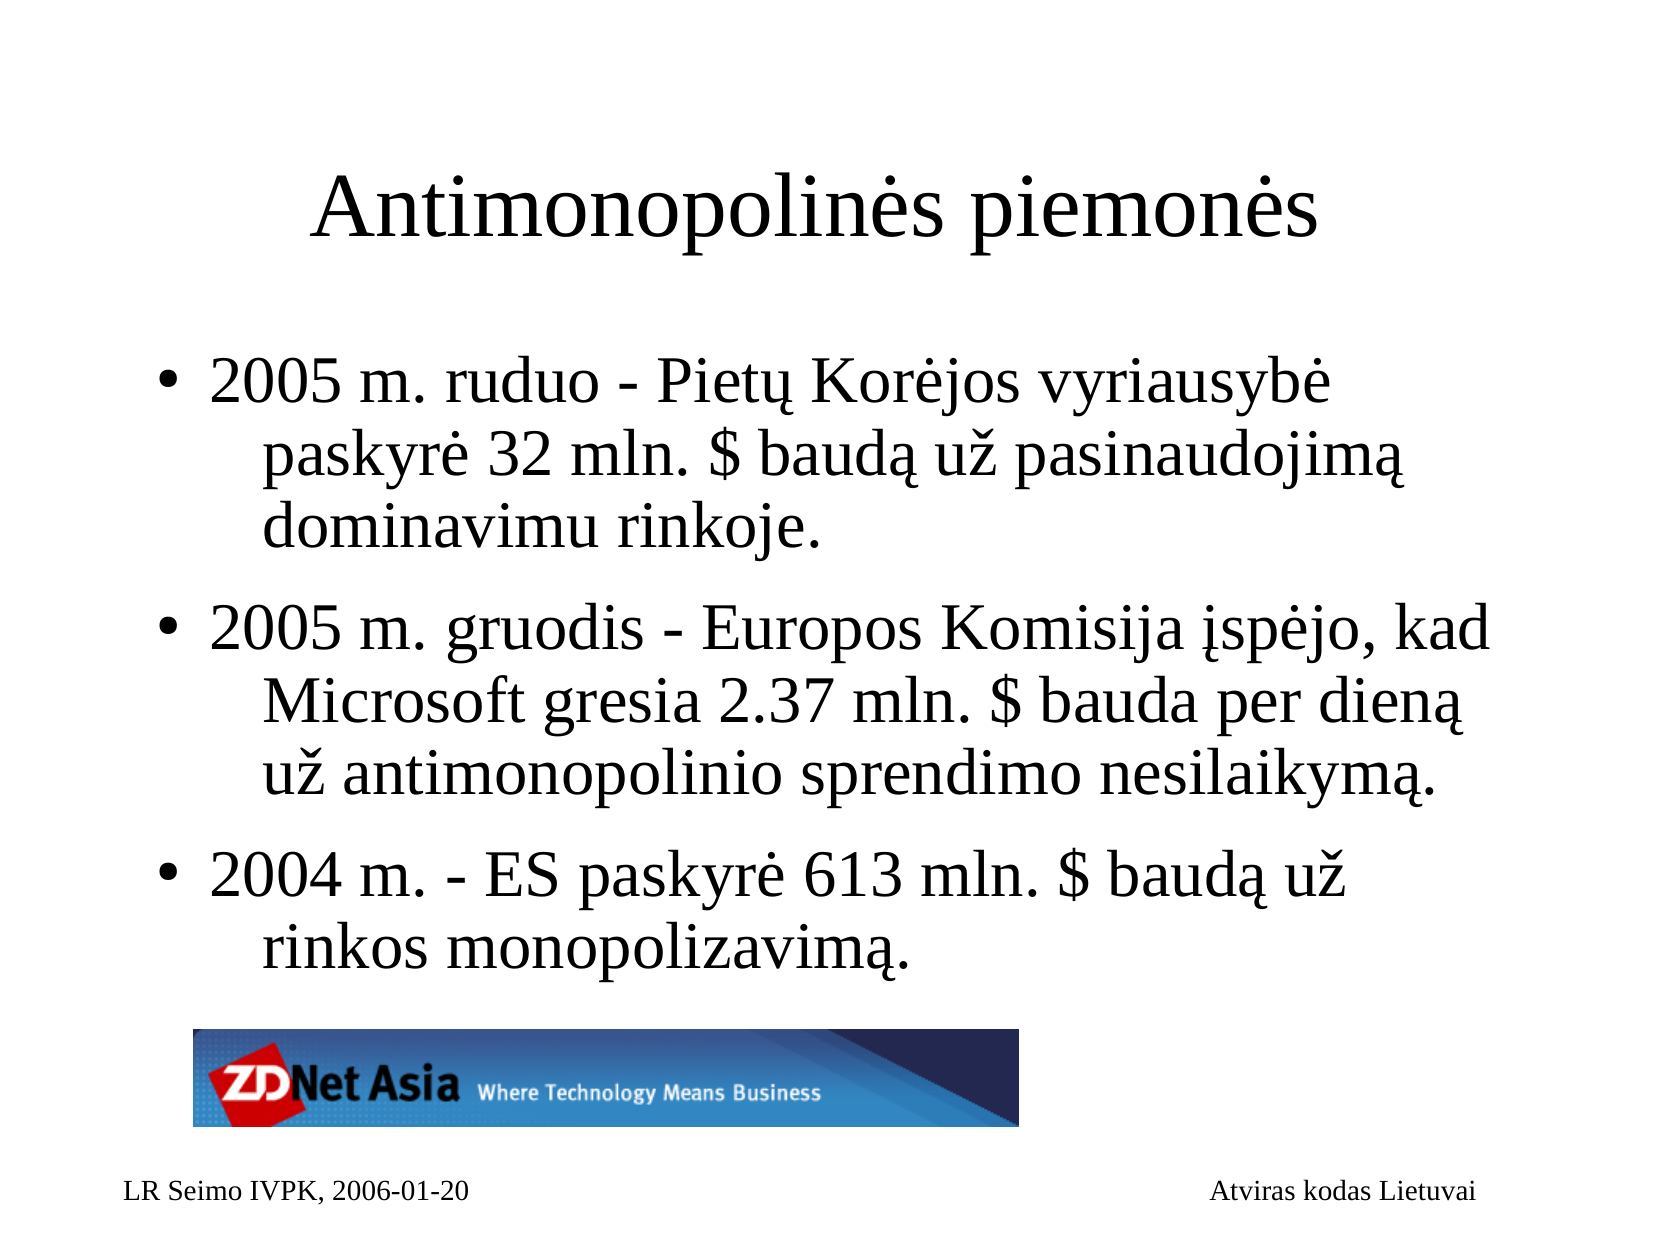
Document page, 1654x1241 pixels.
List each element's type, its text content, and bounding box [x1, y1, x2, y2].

title Antimonopolinės piemonės [121, 102, 1534, 310]
picture [193, 1029, 1019, 1127]
list 2005 m. ruduo - Pietų Korėjos vyriausybė paskyrė 32 mln. $ baudą už pasinaudojimą dominavimu rinkoje. 2005 m. gruodis - Europos Komisija įspėjo, kad Microsoft gresia 2.37 mln. $ bauda per dieną už antimonopolinio sprendimo nesilaikymą. 2004 m. - ES paskyrė 613 mln. $ baudą už rinkos monopolizavimą. [121, 344, 1534, 1126]
